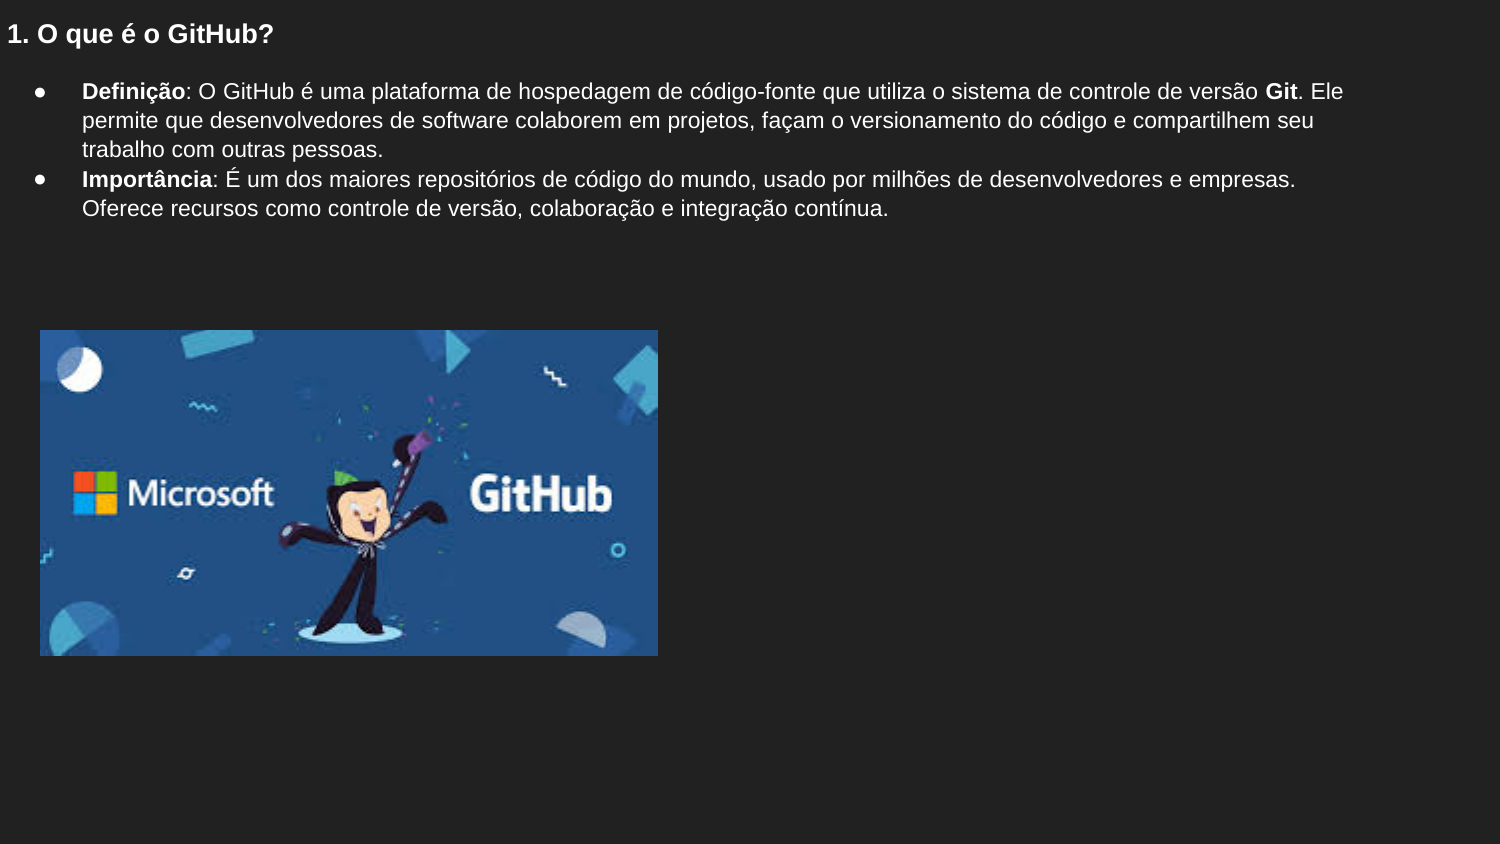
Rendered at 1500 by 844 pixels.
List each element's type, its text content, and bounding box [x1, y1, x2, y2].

picture [40, 330, 658, 656]
list 1. O que é o GitHub? Definição: O GitHub é uma plataforma de hospedagem de código-fonte que utiliza o sistema de controle de versão Git. Ele permite que desenvolvedores de software colaborem em projetos, façam o versionamento do código e compartilhem seu trabalho com outras pessoas. Importância: É um dos maiores repositórios de código do mundo, usado por milhões de desenvolvedores e empresas. Oferece recursos como controle de versão, colaboração e integração contínua. [0, 0, 1386, 697]
